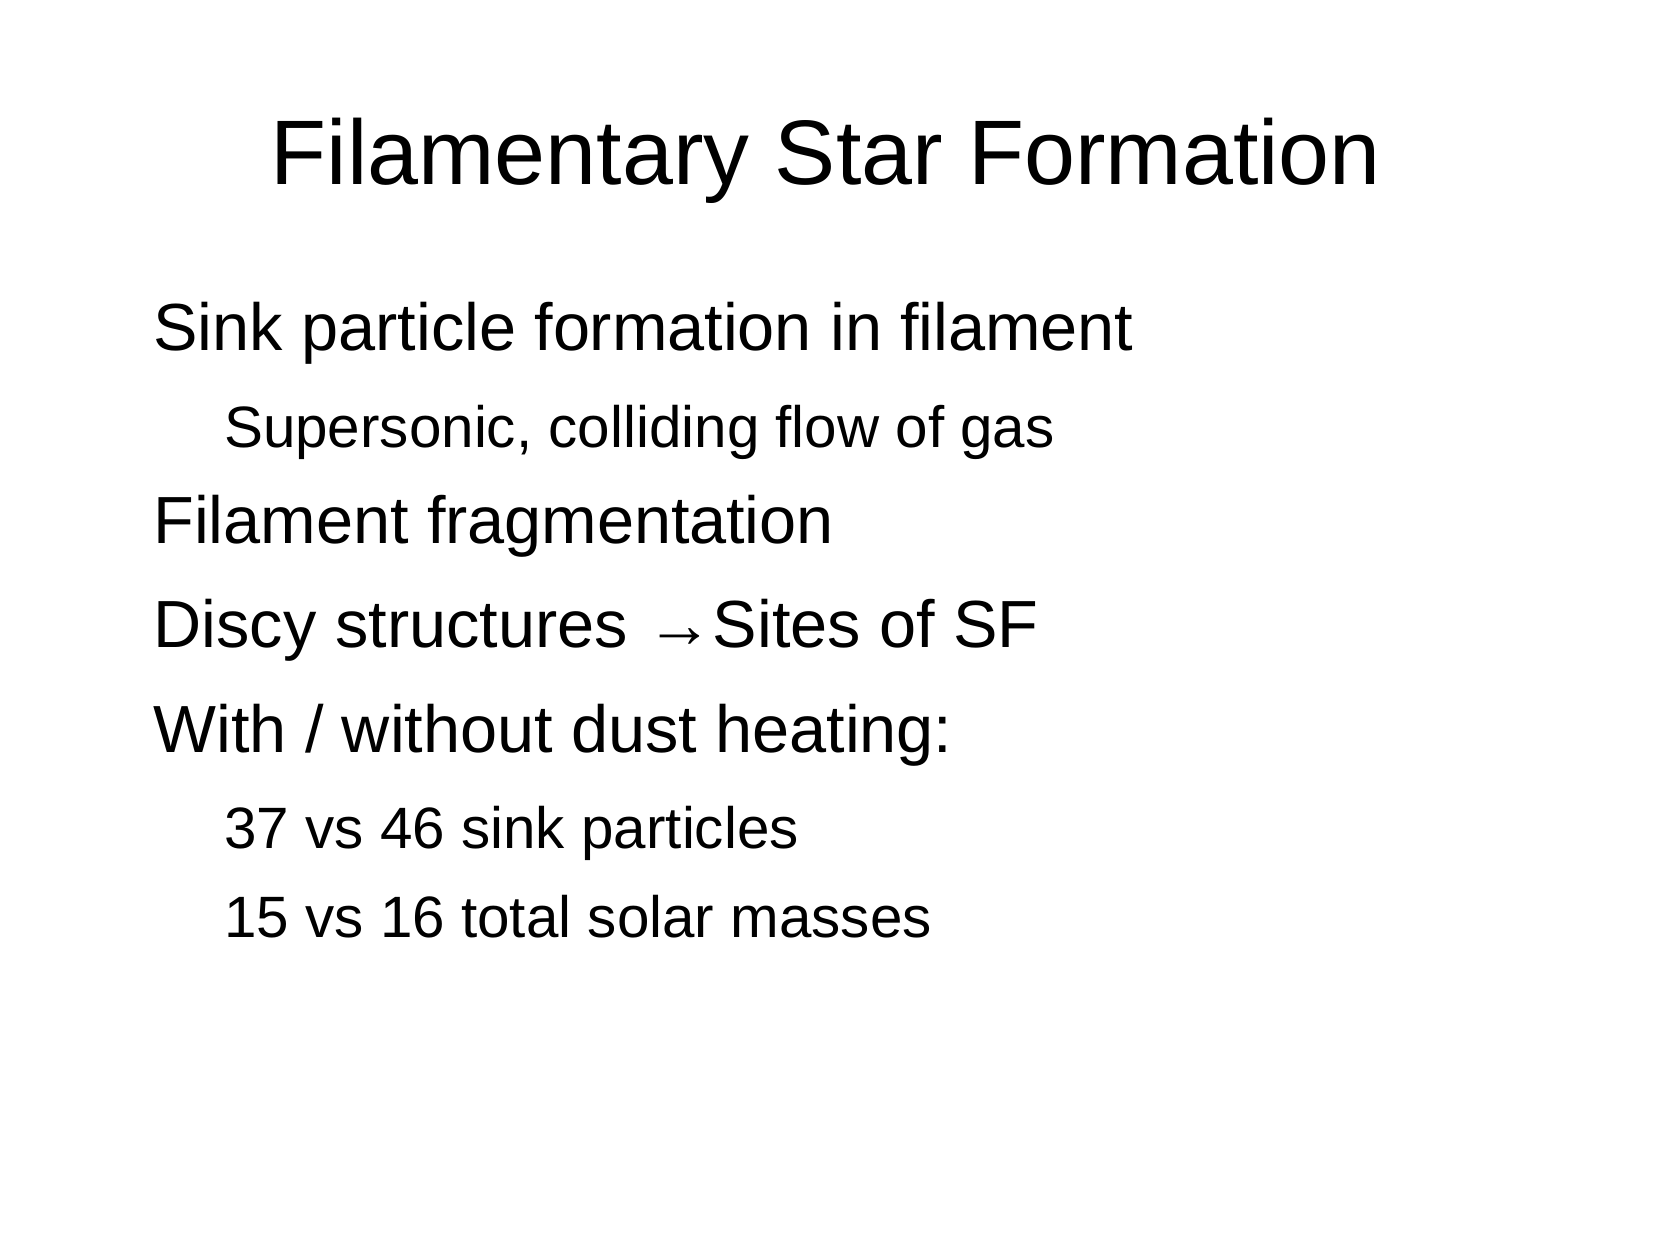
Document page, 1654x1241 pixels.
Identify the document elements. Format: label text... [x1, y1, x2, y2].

list Sink particle formation in filament Supersonic, colliding flow of gas Filament fragmentation Discy structures →Sites of SF With / without dust heating: 37 vs 46 sink particles 15 vs 16 total solar masses [82, 290, 1571, 1010]
title Filamentary Star Formation [82, 49, 1571, 257]
